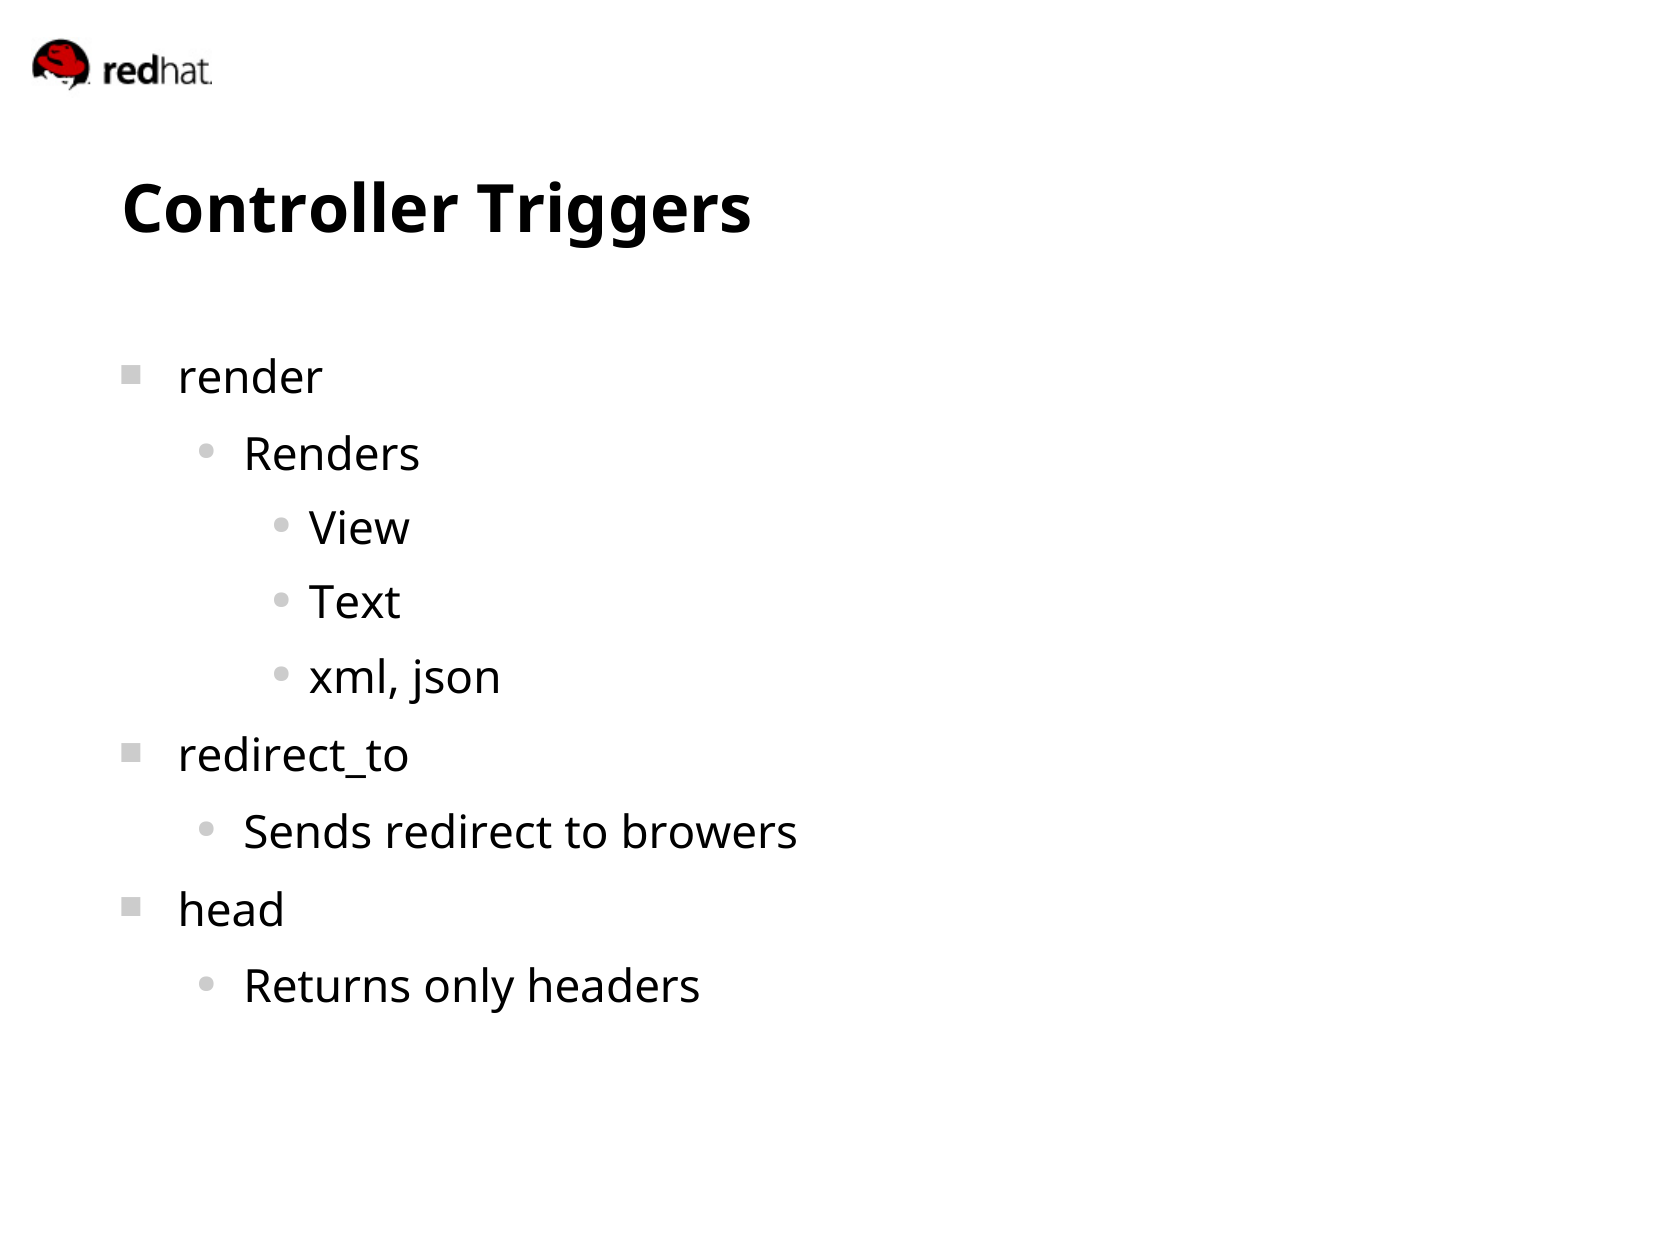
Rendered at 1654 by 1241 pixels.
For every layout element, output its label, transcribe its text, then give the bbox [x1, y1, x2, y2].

list render Renders View Text xml, json redirect_to Sends redirect to browers head Returns only headers [121, 344, 1534, 1127]
picture [31, 37, 212, 98]
title Controller Triggers [121, 102, 1534, 310]
